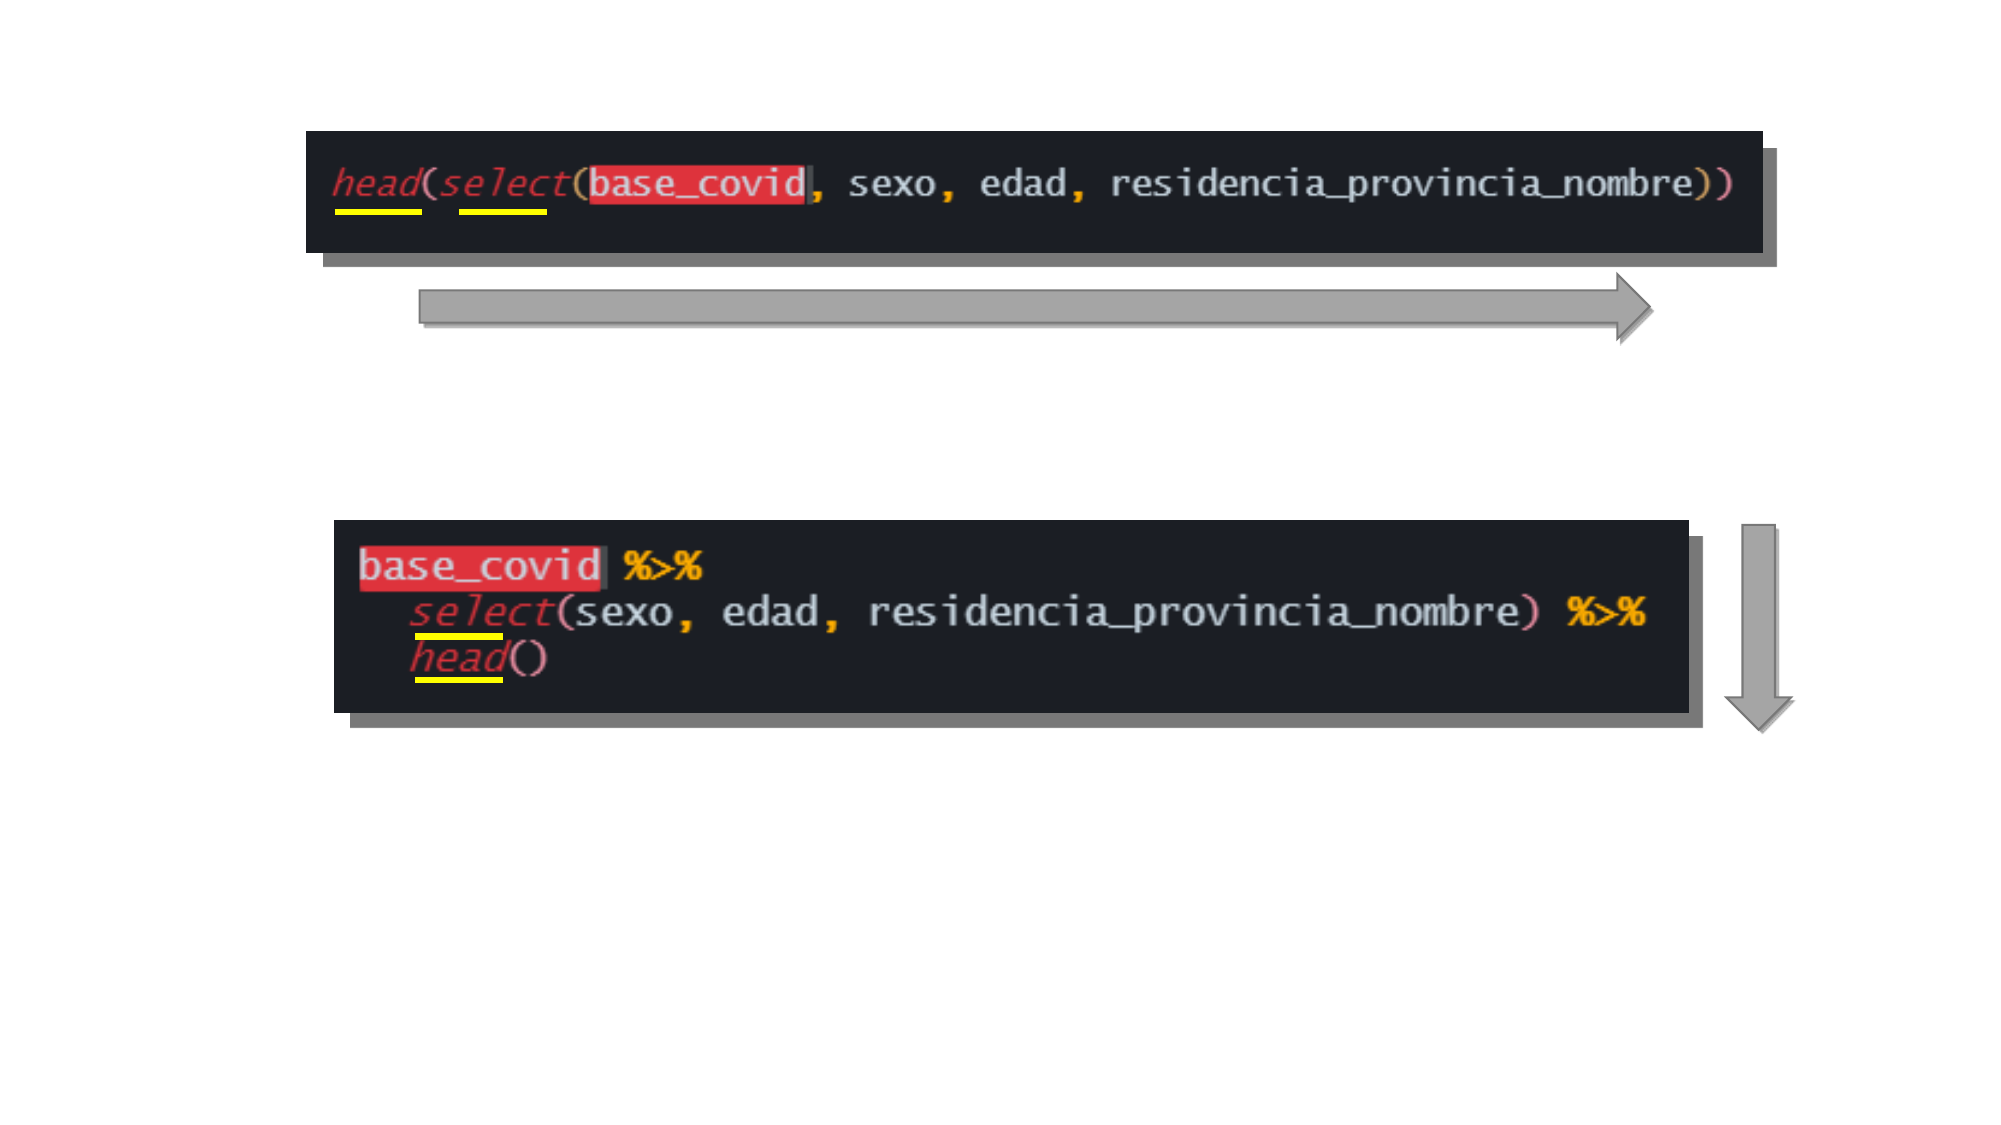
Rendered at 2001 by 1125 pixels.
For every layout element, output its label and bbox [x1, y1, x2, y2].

picture [306, 132, 1763, 253]
text_box [1726, 524, 1791, 730]
picture [334, 520, 1689, 713]
text_box [419, 274, 1650, 339]
